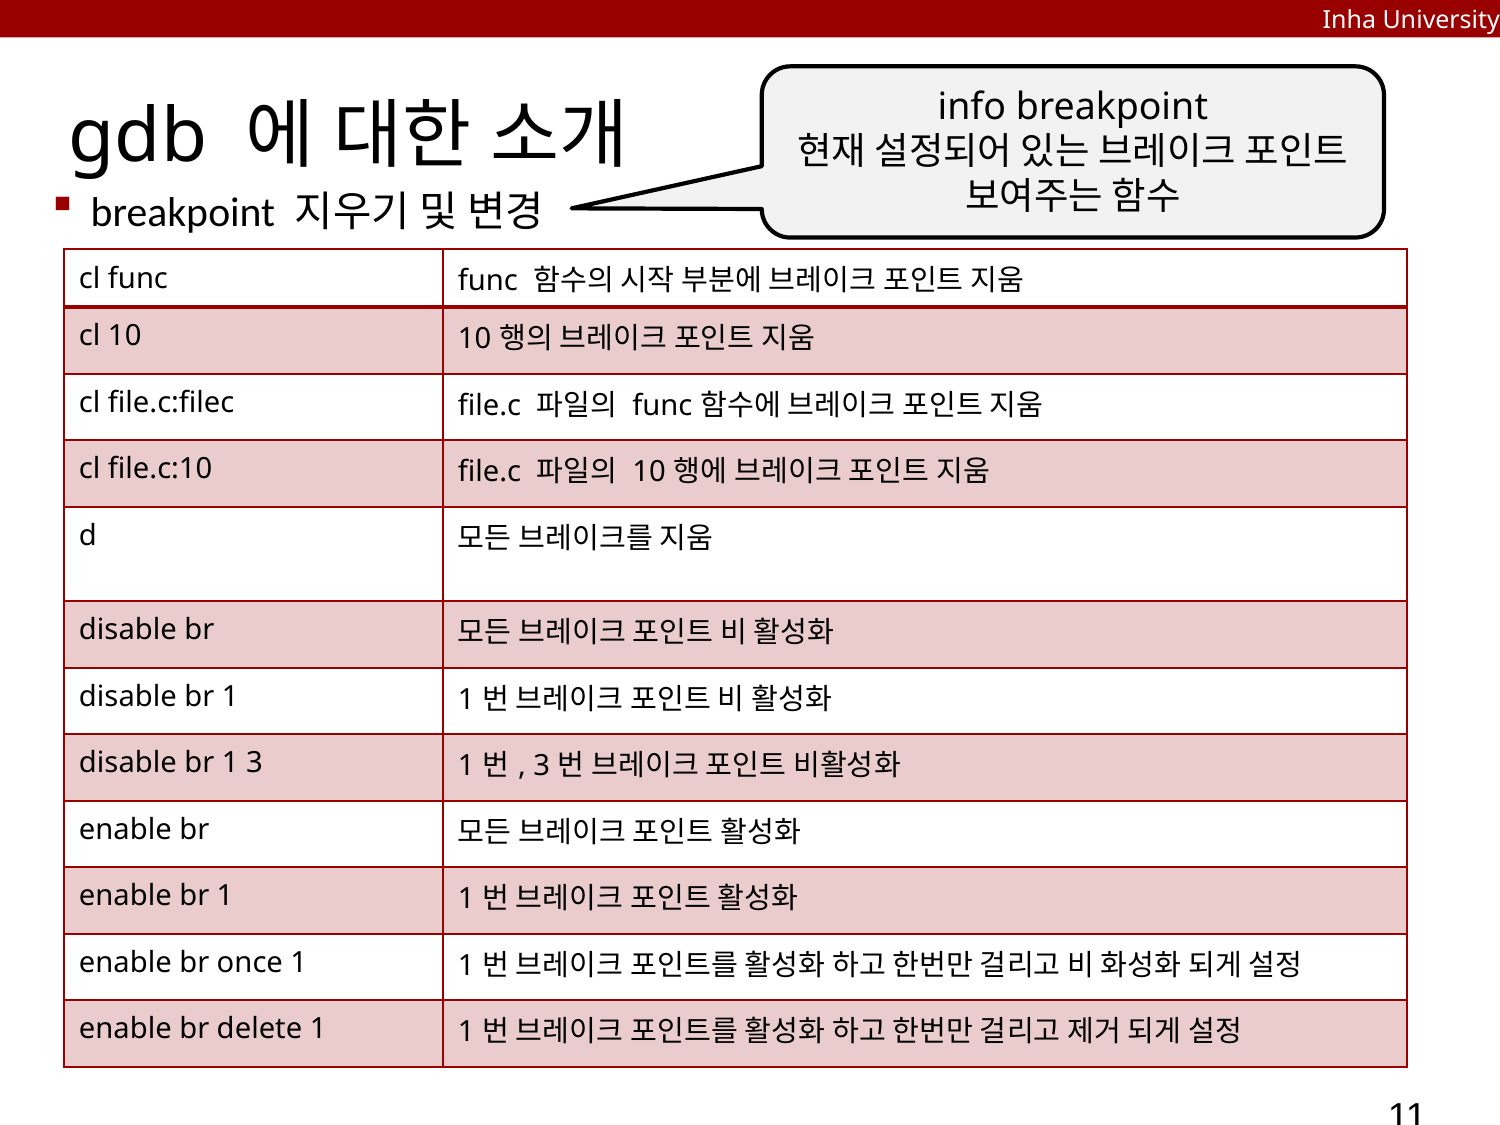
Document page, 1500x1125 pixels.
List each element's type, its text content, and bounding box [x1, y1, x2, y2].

table_cell 1번, 3번 브레이크 포인트 비활성화 [618, 735, 1406, 800]
table_cell enable br delete 1 [65, 1001, 442, 1066]
table_cell 1번 브레이크 포인트 비 활성화 [618, 669, 1406, 733]
table_cell file.c 파일의 10행에 브레이크 포인트 지움 [618, 441, 1406, 506]
text_box breakpoint 지우기 및 변경 [0, 178, 618, 1000]
table_cell 모든 브레이크 포인트 비 활성화 [618, 602, 1406, 667]
text_box info breakpoint 현재 설정되어 있는 브레이크 포인트 보여주는 함수 [571, 66, 1385, 238]
text_box [0, 0, 1500, 38]
table_cell 1번 브레이크 포인트를 활성화 하고 한번만 걸리고 제거 되게 설정 [444, 1001, 1406, 1066]
text_box Inha University [1322, 3, 1500, 33]
table_cell 1번 브레이크 포인트를 활성화 하고 한번만 걸리고 비 화성화 되게 설정 [618, 935, 1406, 999]
table_cell 모든 브레이크 포인트 활성화 [618, 802, 1406, 866]
table_cell 10행의 브레이크 포인트 지움 [618, 309, 1406, 373]
table_cell file.c 파일의 func함수에 브레이크 포인트 지움 [618, 375, 1406, 439]
table_header func 함수의 시작 부분에 브레이크 포인트 지움 [618, 250, 1406, 305]
title gdb 에 대한 소개 [618, 209, 763, 221]
table_cell 1번 브레이크 포인트 활성화 [618, 868, 1406, 933]
title gdb 에 대한 소개 [62, 41, 1438, 221]
table_cell 모든 브레이크를 지움 [618, 508, 1406, 600]
